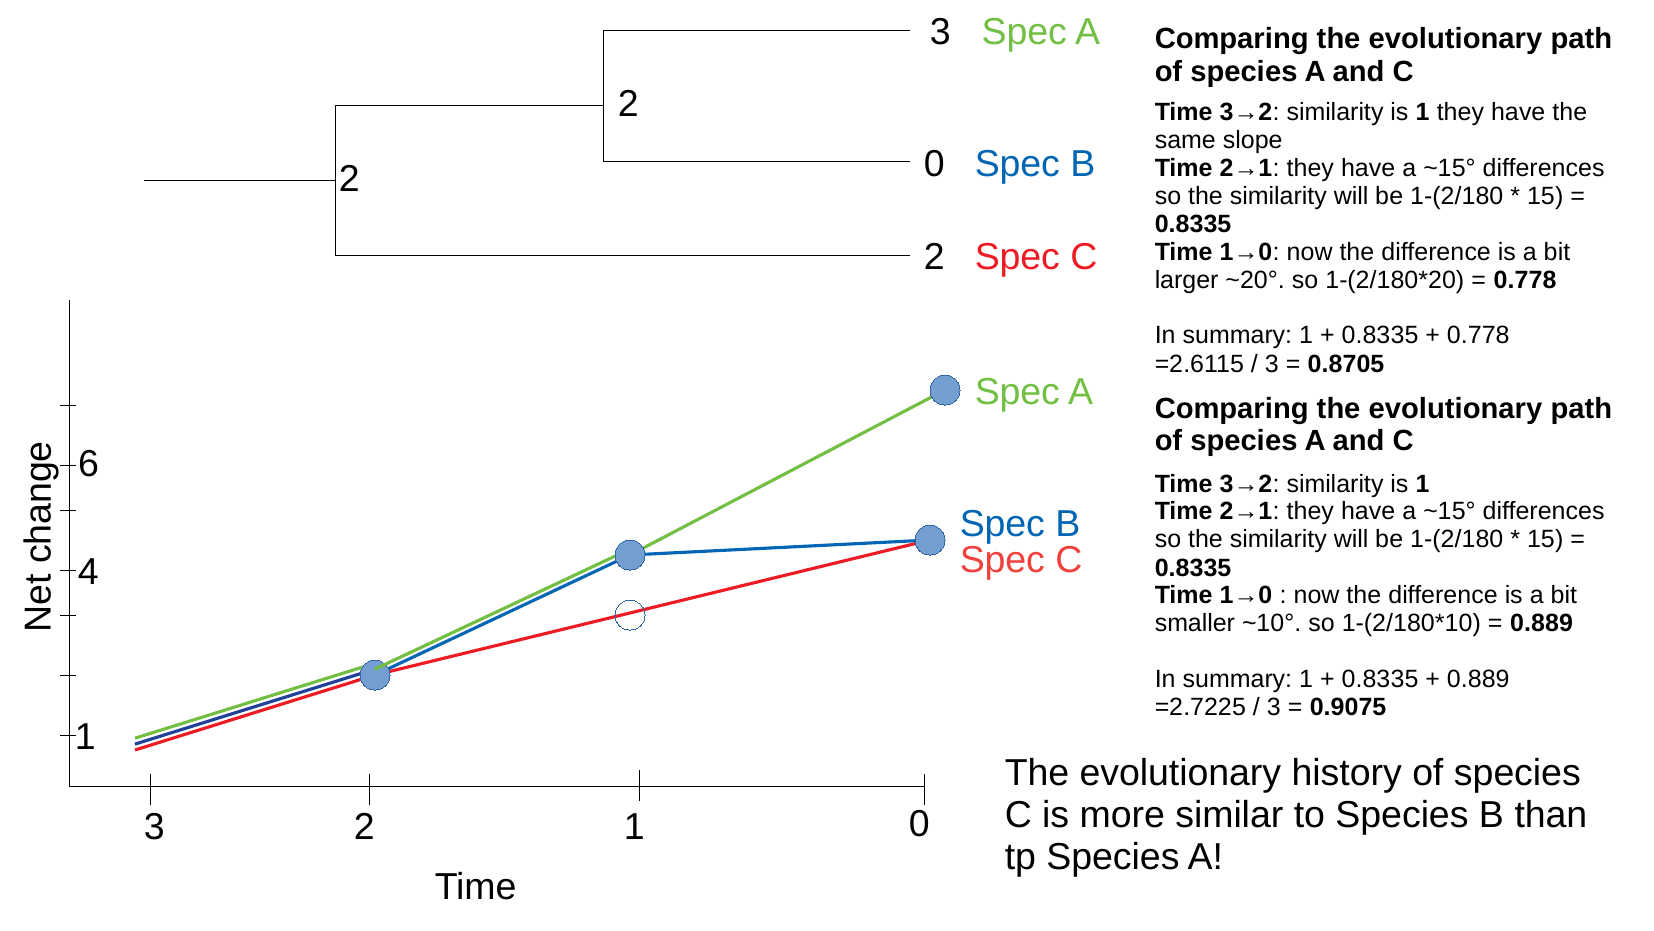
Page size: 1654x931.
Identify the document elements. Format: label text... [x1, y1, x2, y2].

text_box Spec A [960, 363, 1111, 421]
text_box Spec C [945, 564, 1140, 631]
text_box Net change [9, 330, 151, 648]
text_box 4 [63, 543, 124, 601]
text_box The evolutionary history of species C is more similar to Species B than tp Species A! [990, 744, 1621, 886]
text_box Spec B [945, 495, 1140, 564]
text_box Spec C [960, 228, 1140, 327]
text_box [360, 660, 391, 691]
text_box 2 [909, 228, 960, 286]
text_box 1 [60, 708, 121, 766]
text_box 2 [324, 150, 430, 207]
text_box Spec B [960, 135, 1140, 228]
text_box Comparing the evolutionary path of species A and C [1140, 15, 1651, 156]
text_box Time [420, 858, 736, 916]
text_box [930, 375, 961, 406]
text_box 0 [894, 795, 990, 852]
text_box Time 3→2: similarity is 1 Time 2→1: they have a ~15° differences so the similarity will be 1-(2/180 * 15) = 0.8335 Time 1→0 : now the difference is a bit smaller ~10°. so 1-(2/180*10) = 0.889 In summary: 1 + 0.8335 + 0.889 =2.7225 / 3 = 0.9075 [1140, 461, 1636, 757]
text_box [615, 540, 646, 571]
text_box 3 [129, 798, 265, 856]
text_box Time 3→2: similarity is 1 they have the same slope Time 2→1: they have a ~15° differences so the similarity will be 1-(2/180 * 15) = 0.8335 Time 1→0: now the difference is a bit larger ~20°. so 1-(2/180*20) = 0.778 In summary: 1 + 0.8335 + 0.778 =2.6115 / 3 = 0.8705 [1140, 90, 1636, 384]
text_box 3 [915, 3, 966, 61]
text_box 0 [909, 135, 960, 192]
text_box 1 [609, 798, 745, 856]
text_box 2 [603, 75, 709, 132]
text_box Spec A [966, 3, 1117, 61]
text_box Comparing the evolutionary path of species A and C [1140, 384, 1636, 461]
text_box 2 [339, 798, 475, 856]
text_box [915, 525, 946, 556]
text_box 6 [63, 435, 124, 496]
